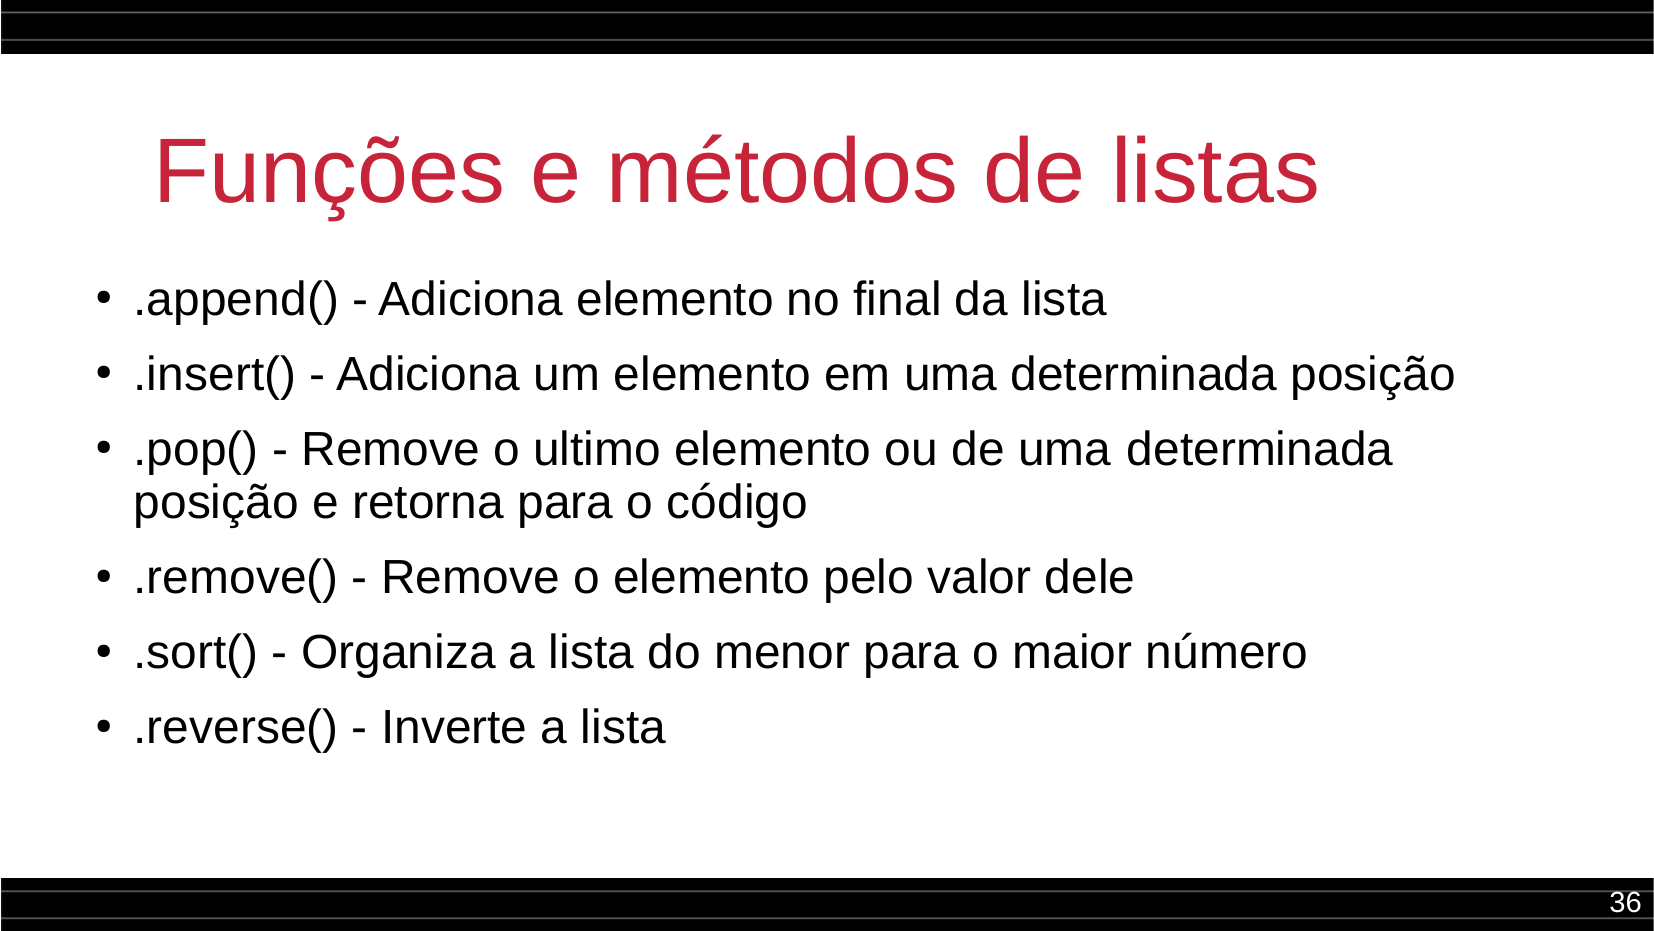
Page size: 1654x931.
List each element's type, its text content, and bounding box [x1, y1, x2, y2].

picture [1, 0, 1654, 54]
picture [1, 878, 1654, 931]
list .append() - Adiciona elemento no final da lista .insert() - Adiciona um elemento em uma determinada posição .pop() - Remove o ultimo elemento ou de uma determinada posição e retorna para o código .remove() - Remove o elemento pelo valor dele .sort() - Organiza a lista do menor para o maior número .reverse() - Inverte a lista [82, 271, 1571, 758]
title Funções e métodos de listas [82, 92, 1571, 249]
